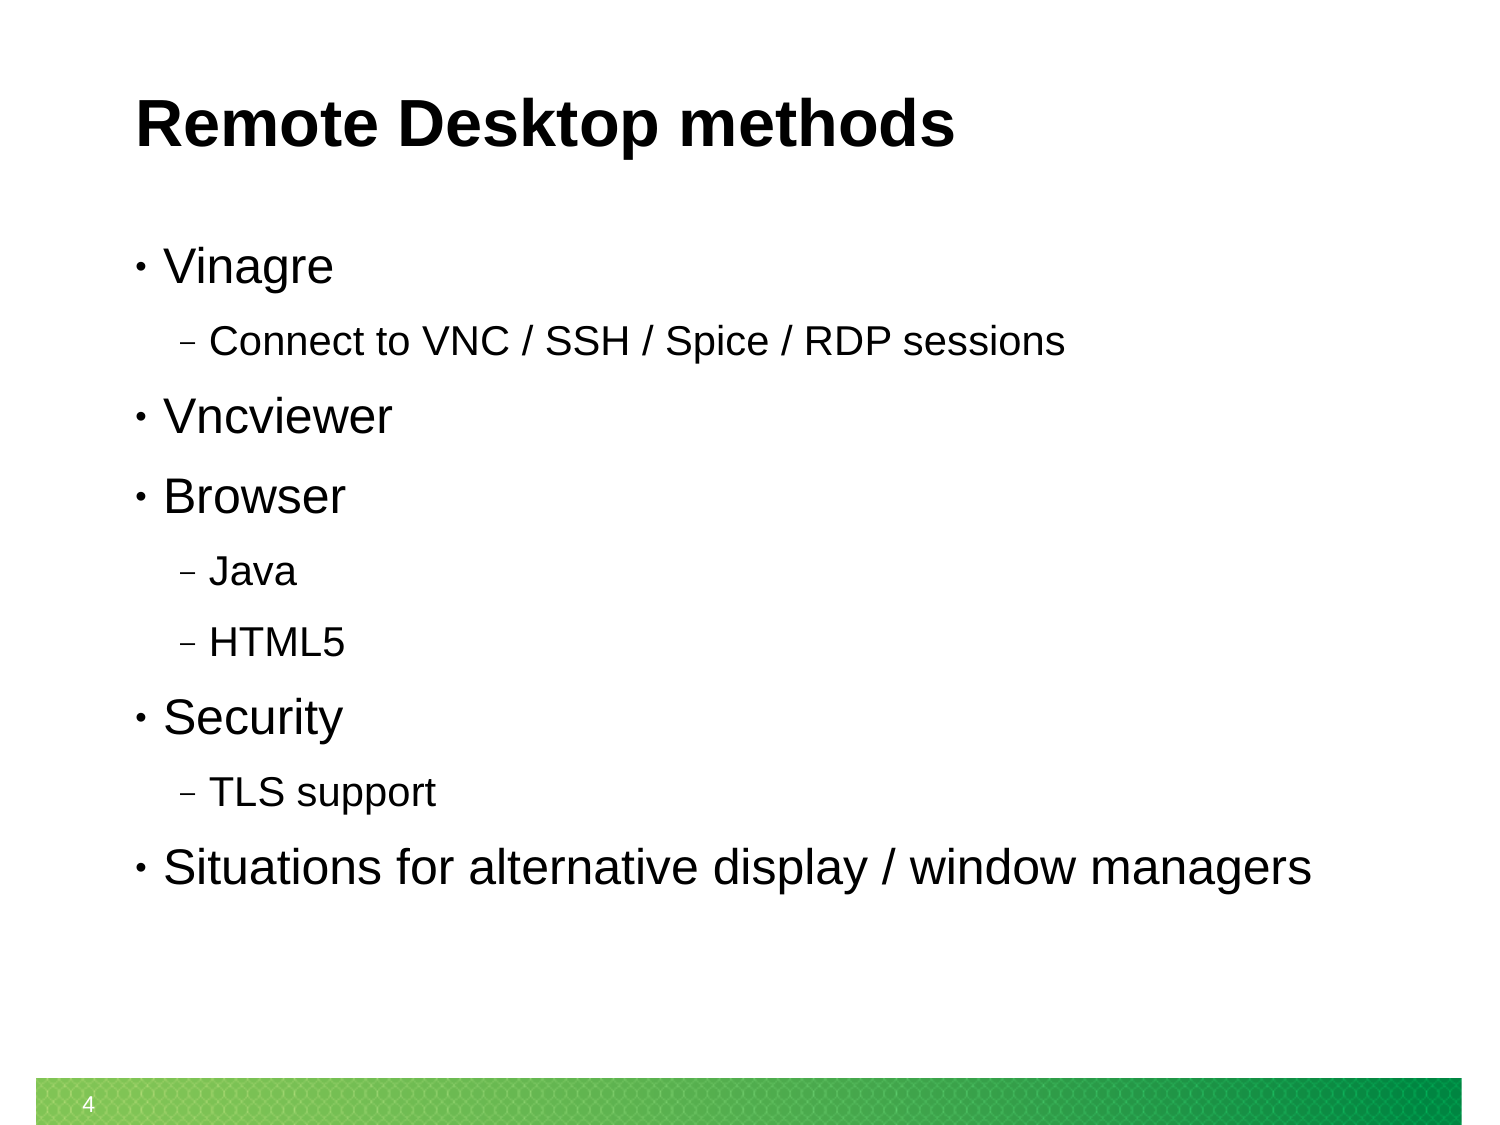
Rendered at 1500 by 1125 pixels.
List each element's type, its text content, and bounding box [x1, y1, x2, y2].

list Vinagre Connect to VNC / SSH / Spice / RDP sessions Vncviewer Browser Java HTML5 Security TLS support Situations for alternative display / window managers [135, 238, 1372, 982]
title Remote Desktop methods [135, 41, 1372, 204]
picture [36, 1078, 1462, 1125]
